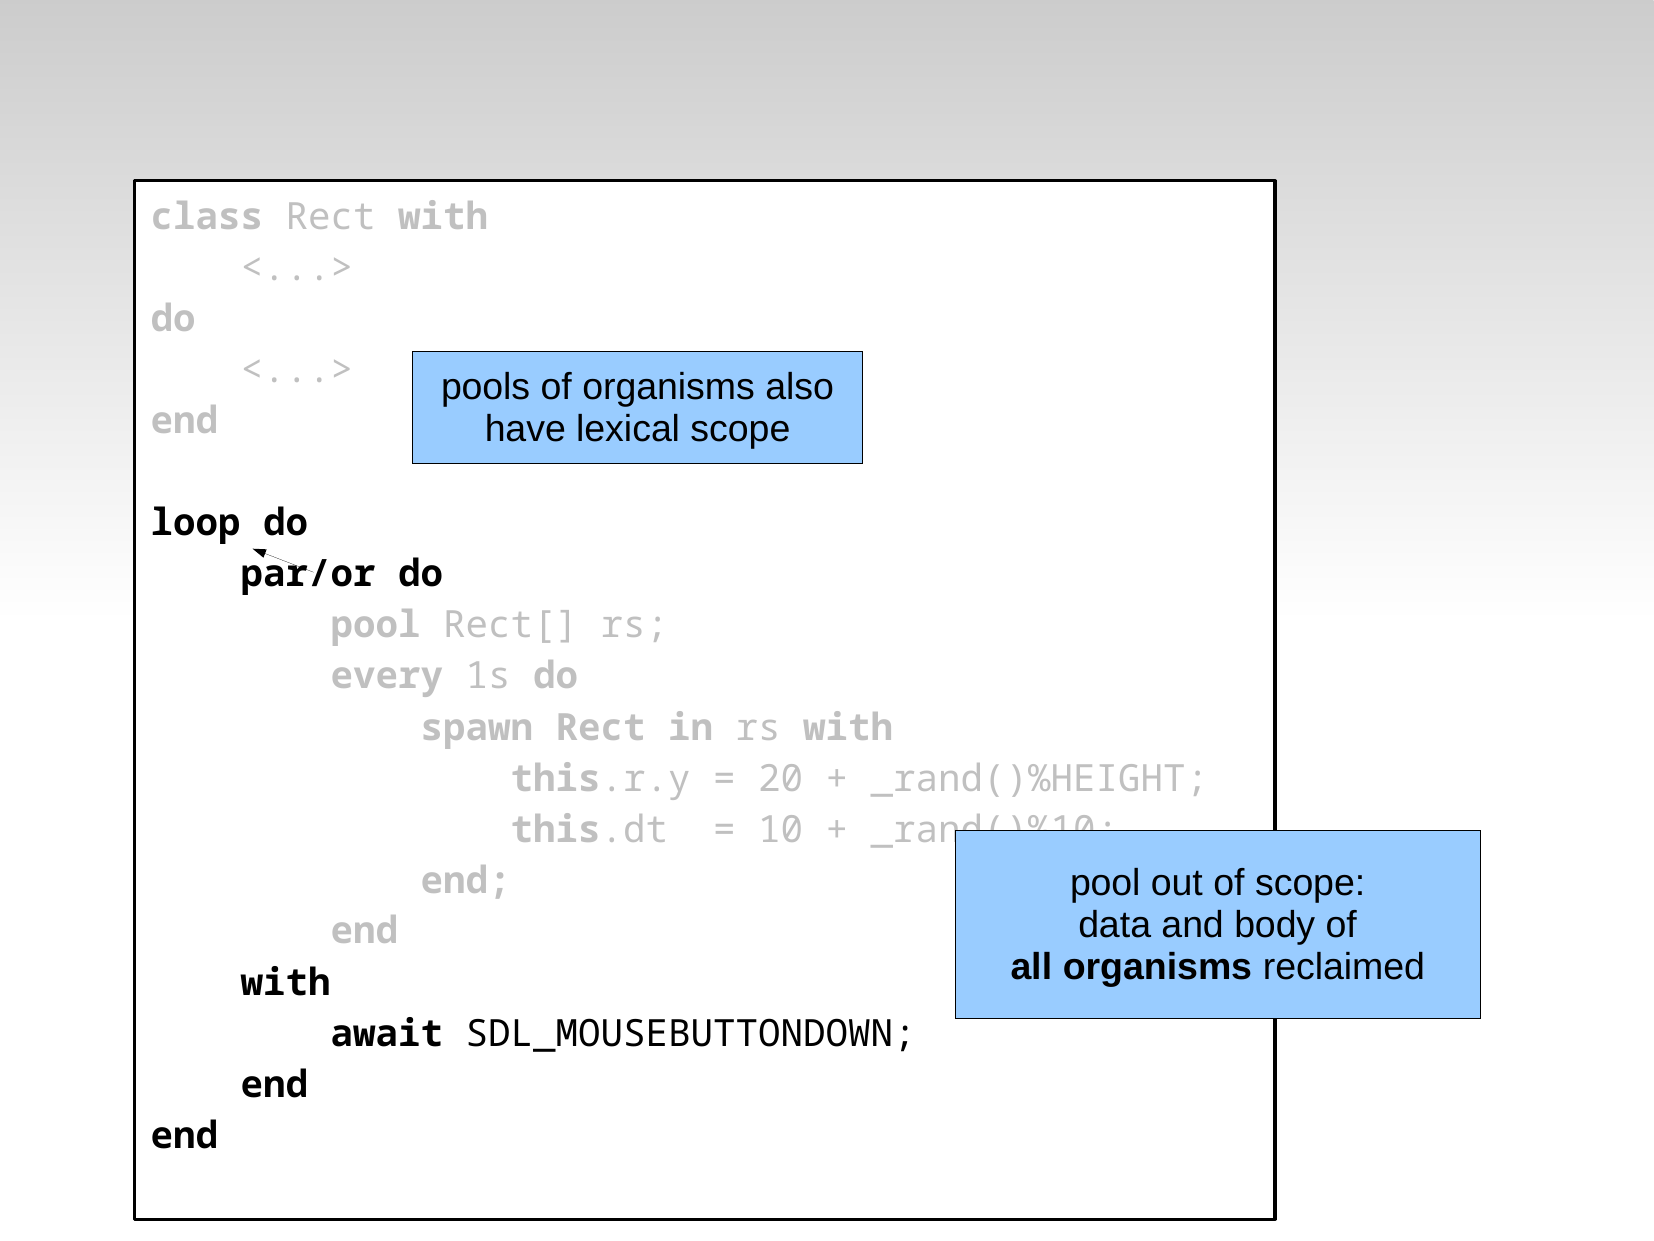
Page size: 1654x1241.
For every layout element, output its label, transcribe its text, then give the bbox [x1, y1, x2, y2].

text_box pools of organisms also have lexical scope [412, 351, 863, 464]
text_box class Rect with <...> do <...> end loop do par/or do pool Rect[] rs; every 1s do spawn Rect in rs with this.r.y = 20 + _rand()%HEIGHT; this.dt = 10 + _rand()%10; end; end with await SDL_MOUSEBUTTONDOWN; end end [134, 180, 1276, 1092]
text_box pool out of scope: data and body of all organisms reclaimed [955, 830, 1481, 1019]
